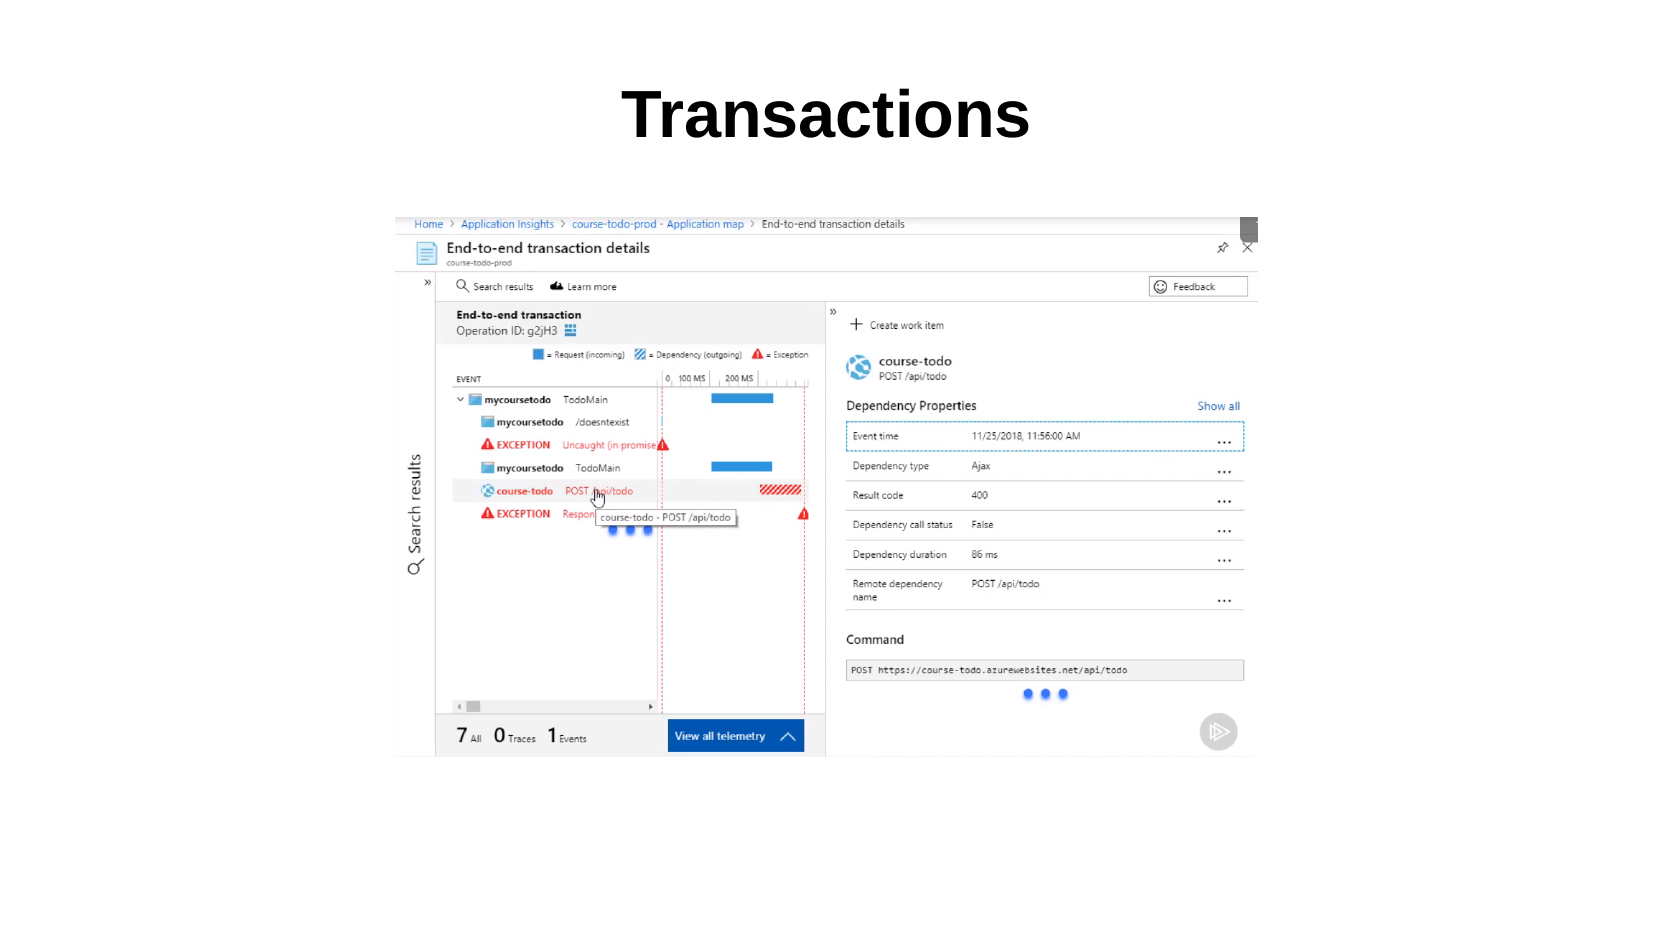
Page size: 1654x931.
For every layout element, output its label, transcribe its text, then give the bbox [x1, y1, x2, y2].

title Transactions [82, 37, 1571, 193]
picture [395, 217, 1258, 758]
